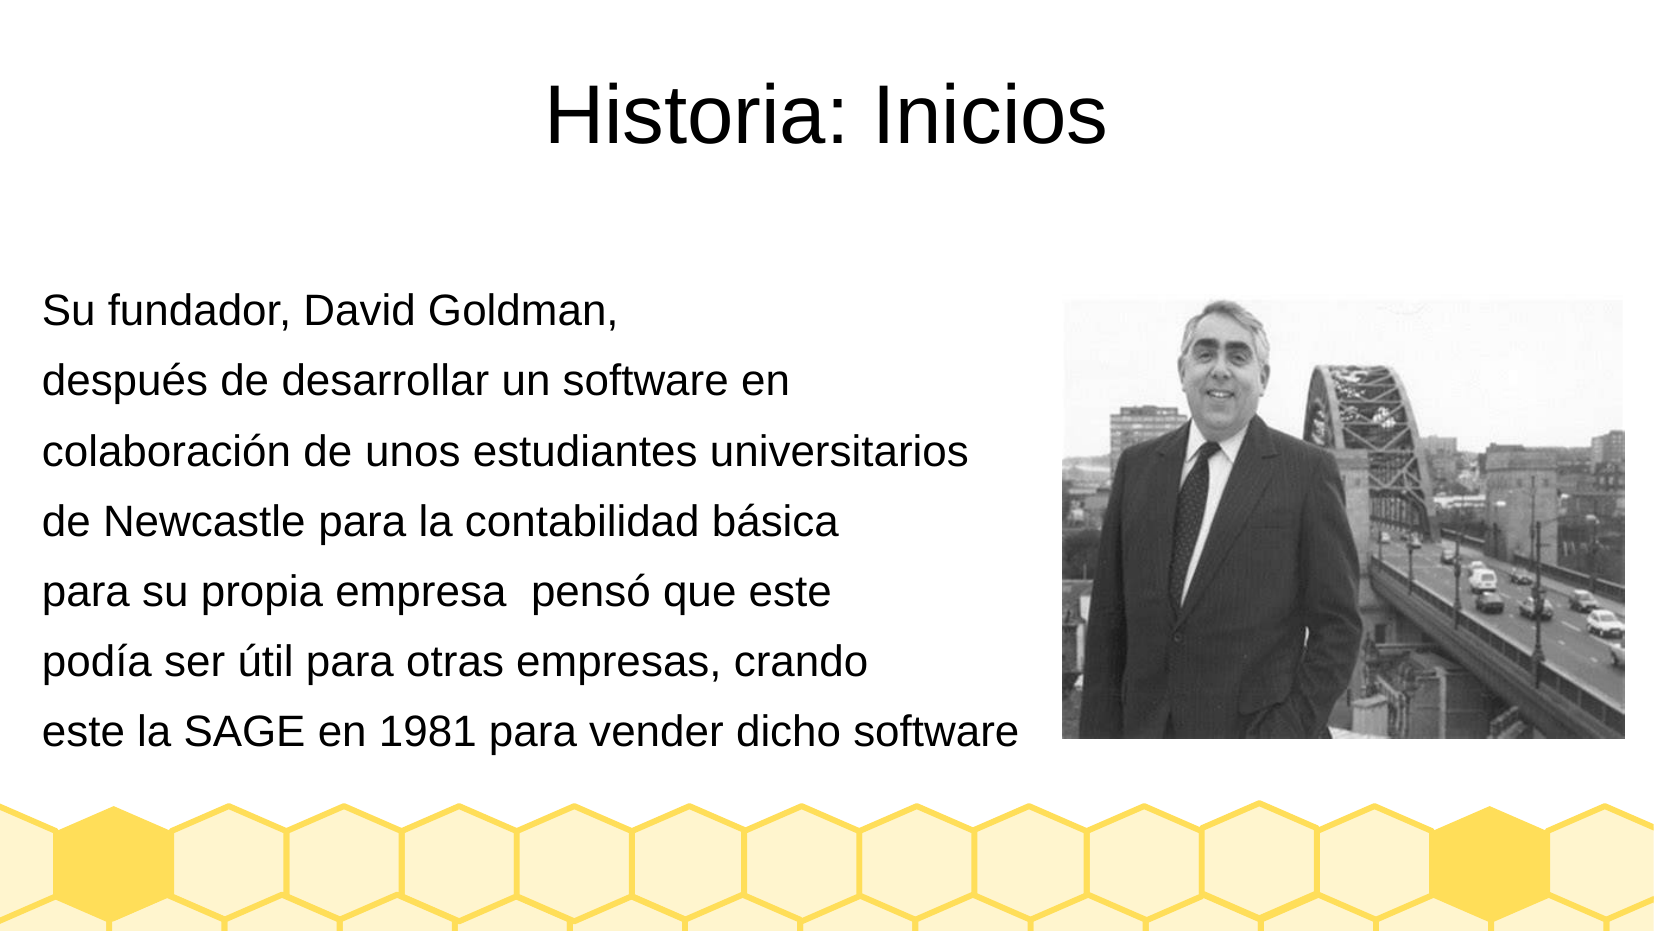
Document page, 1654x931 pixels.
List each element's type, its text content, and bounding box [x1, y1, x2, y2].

picture [1062, 294, 1625, 739]
title Historia: Inicios [82, 37, 1571, 193]
list Su fundador, David Goldman, después de desarrollar un software en colaboración de unos estudiantes universitarios de Newcastle para la contabilidad básica para su propia empresa pensó que este podía ser útil para otras empresas, crando este la SAGE en 1981 para vender dicho software [0, 217, 1063, 758]
